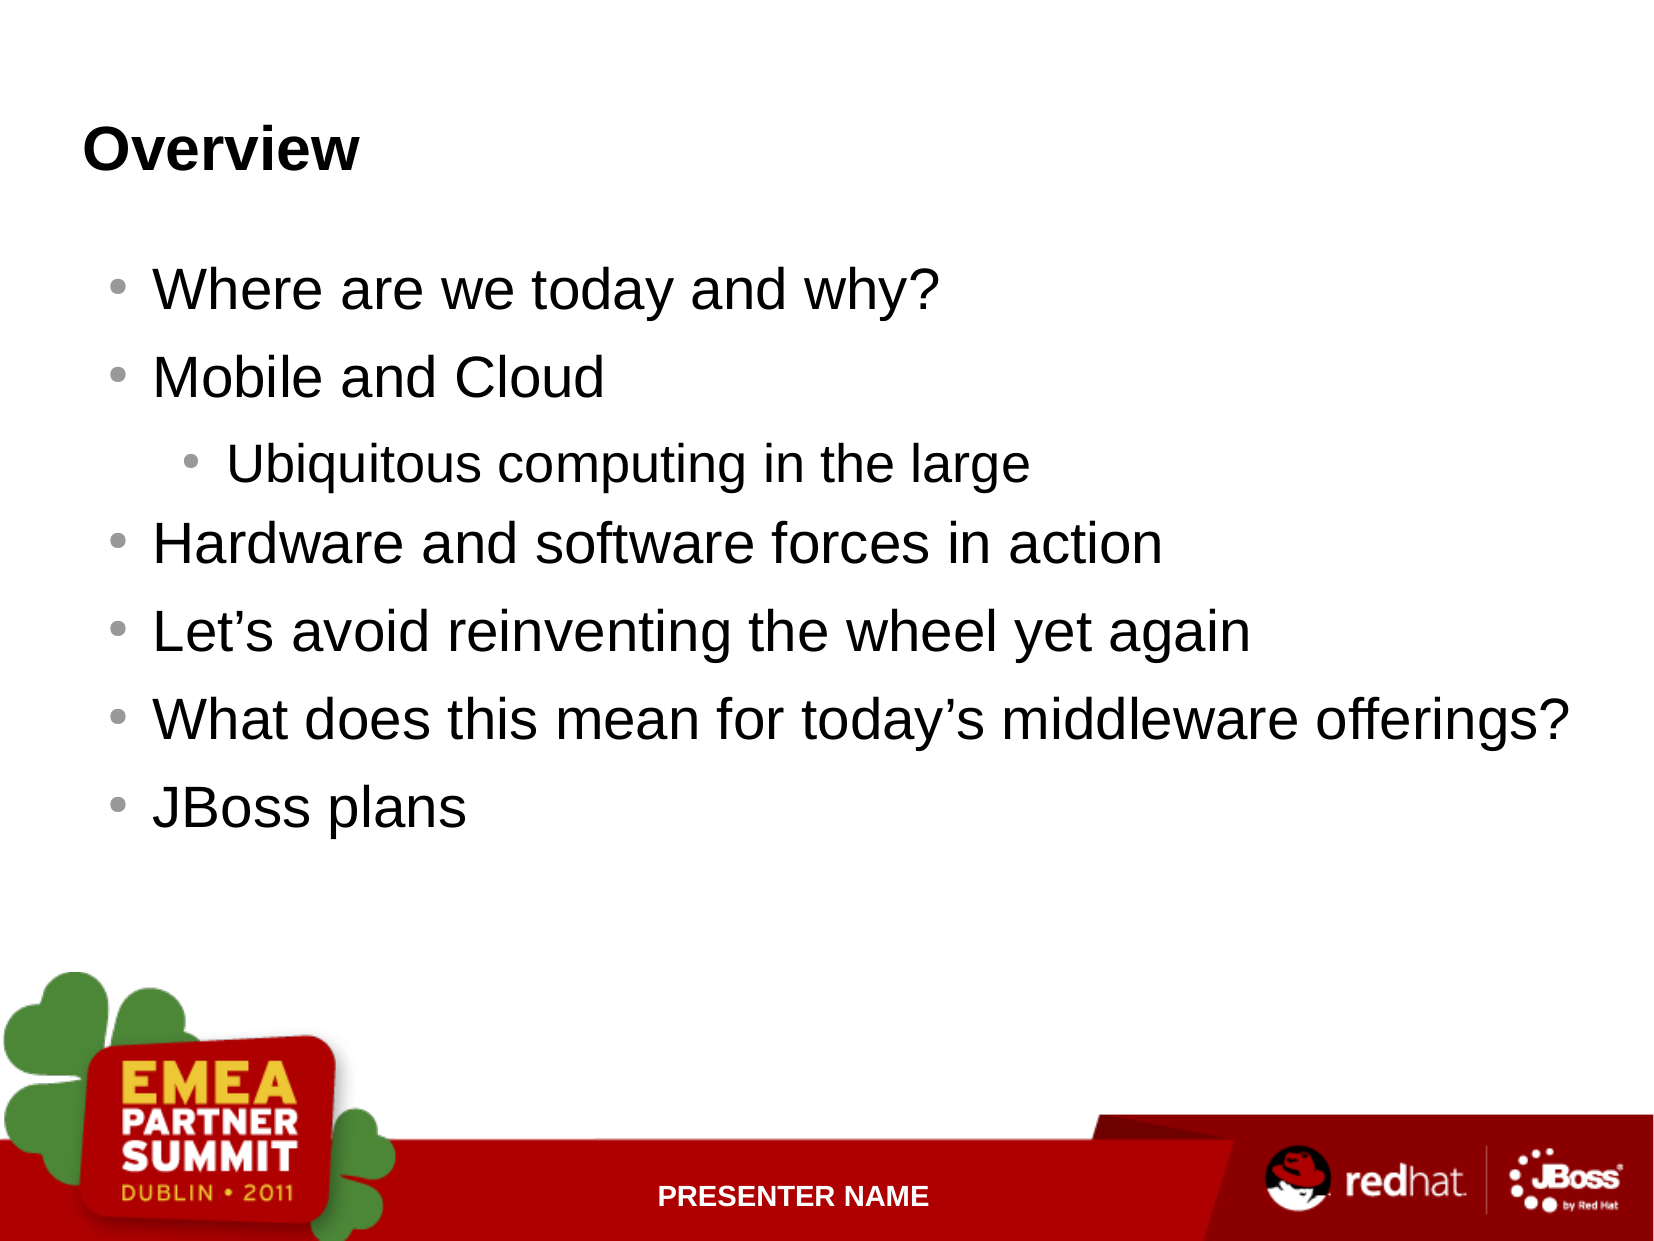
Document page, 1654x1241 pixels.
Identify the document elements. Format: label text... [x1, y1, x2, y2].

picture [0, 972, 1654, 1241]
title Overview [82, 55, 1571, 243]
list Where are we today and why? Mobile and Cloud Ubiquitous computing in the large Hardware and software forces in action Let’s avoid reinventing the wheel yet again What does this mean for today’s middleware offerings? JBoss plans [92, 262, 1581, 1042]
